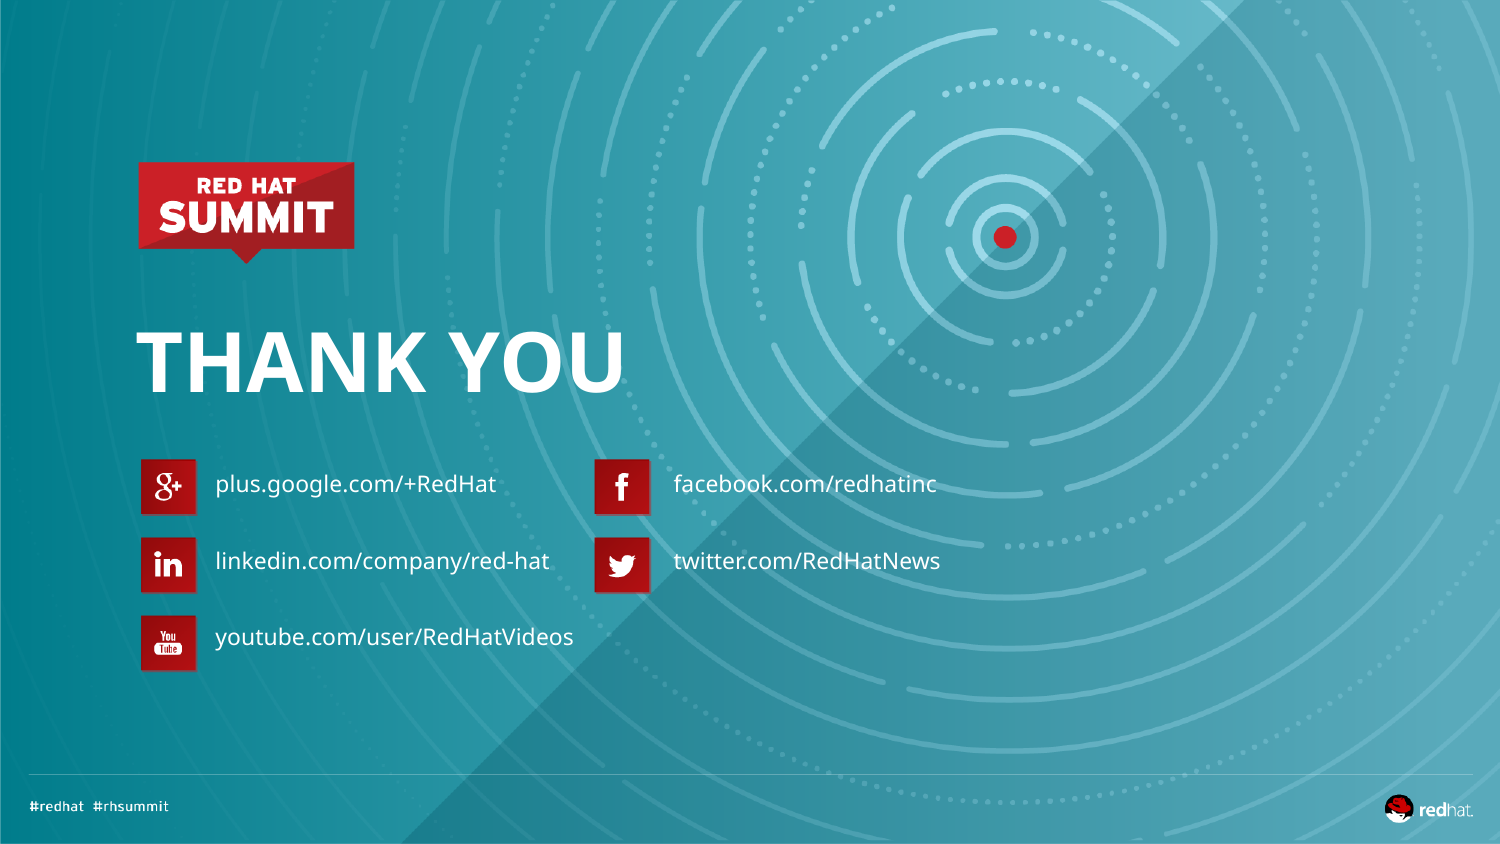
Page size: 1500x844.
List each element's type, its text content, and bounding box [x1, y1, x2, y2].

picture [0, 0, 1500, 844]
text_box plus.google.com/+RedHat [200, 458, 591, 510]
text_box youtube.com/user/RedHatVideos [200, 611, 591, 663]
text_box linkedin.com/company/red-hat [200, 535, 591, 586]
text_box twitter.com/RedHatNews [658, 535, 1049, 586]
text_box THANK YOU [120, 259, 1095, 459]
text_box facebook.com/redhatinc [658, 458, 1049, 510]
